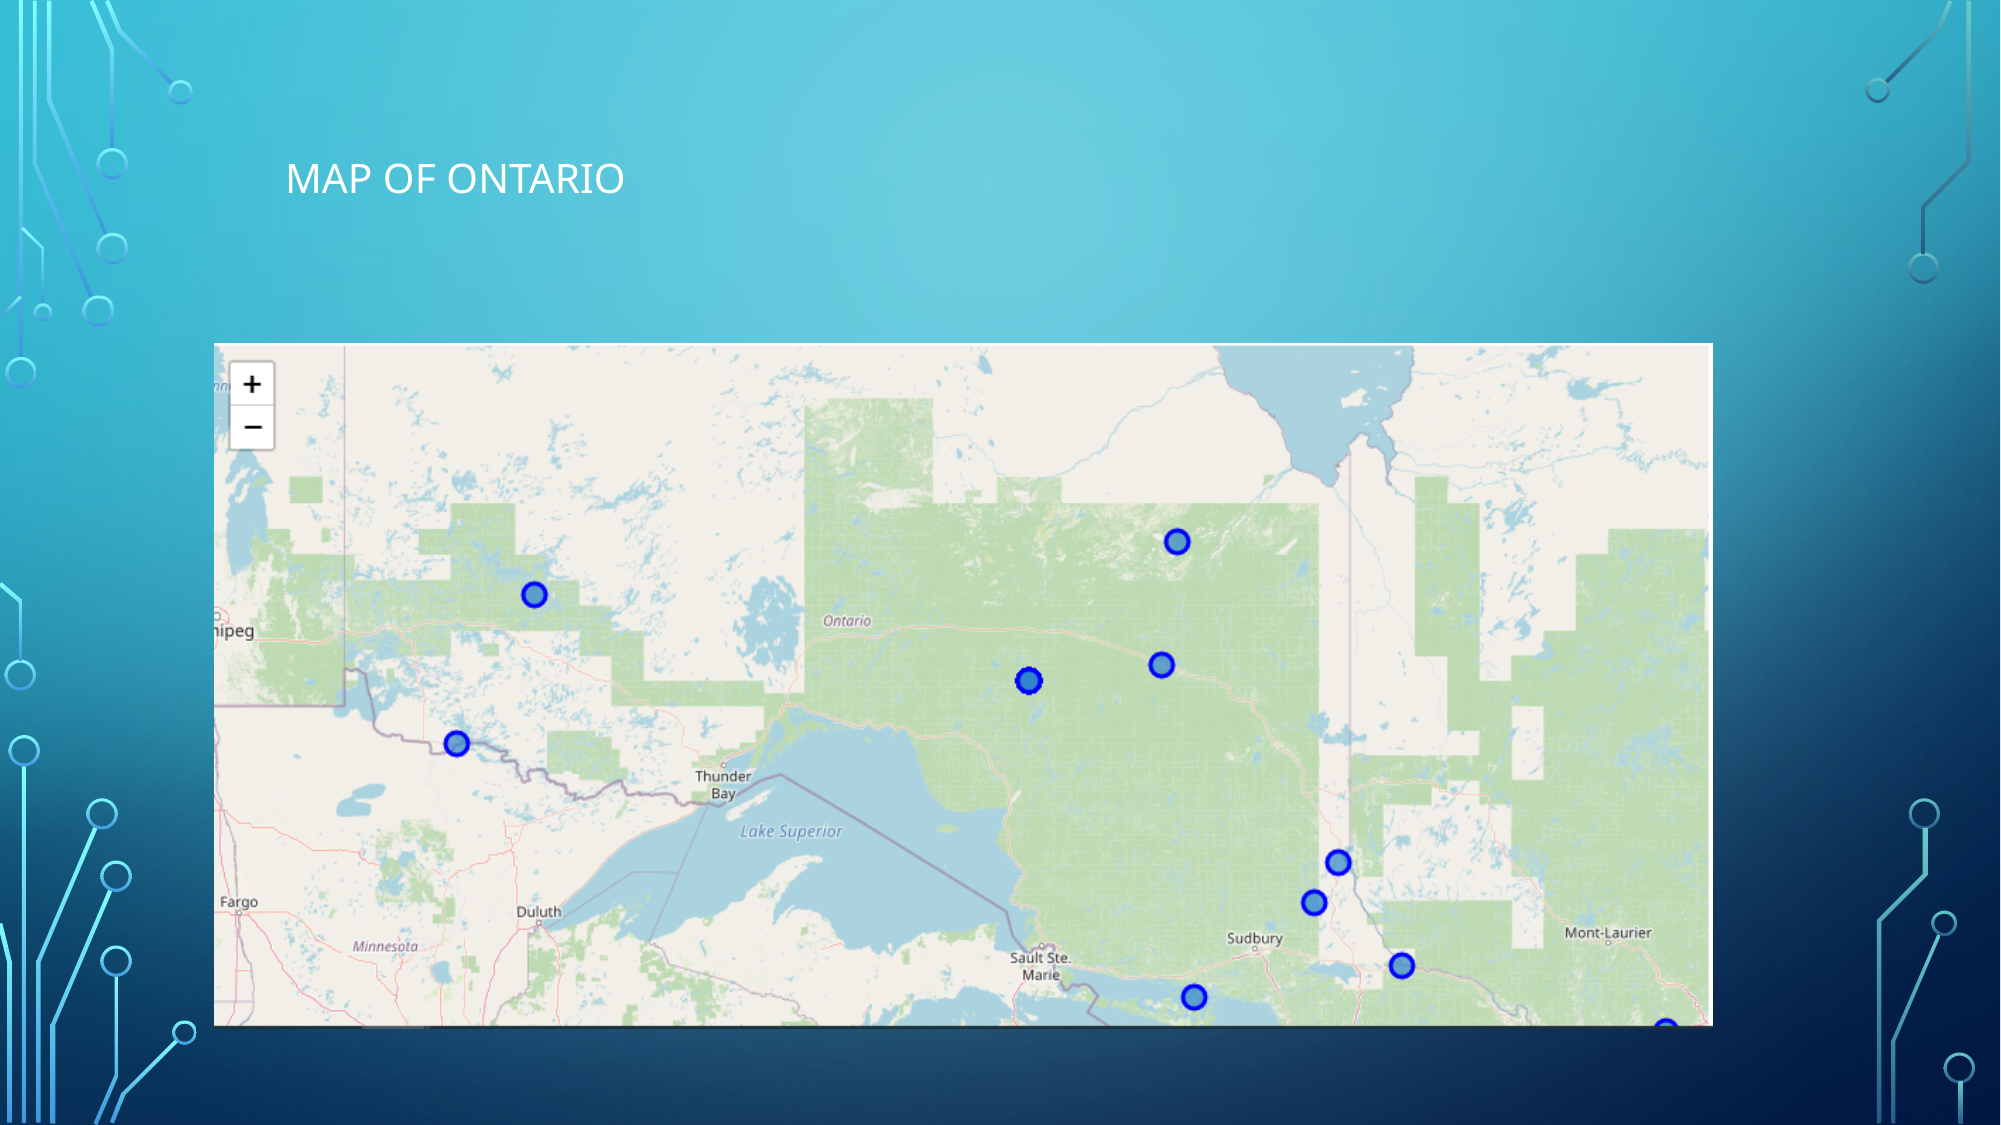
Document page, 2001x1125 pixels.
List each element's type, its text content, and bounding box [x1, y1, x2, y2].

title MAP OF ONTARIO [270, 149, 853, 211]
picture [214, 343, 1713, 1029]
